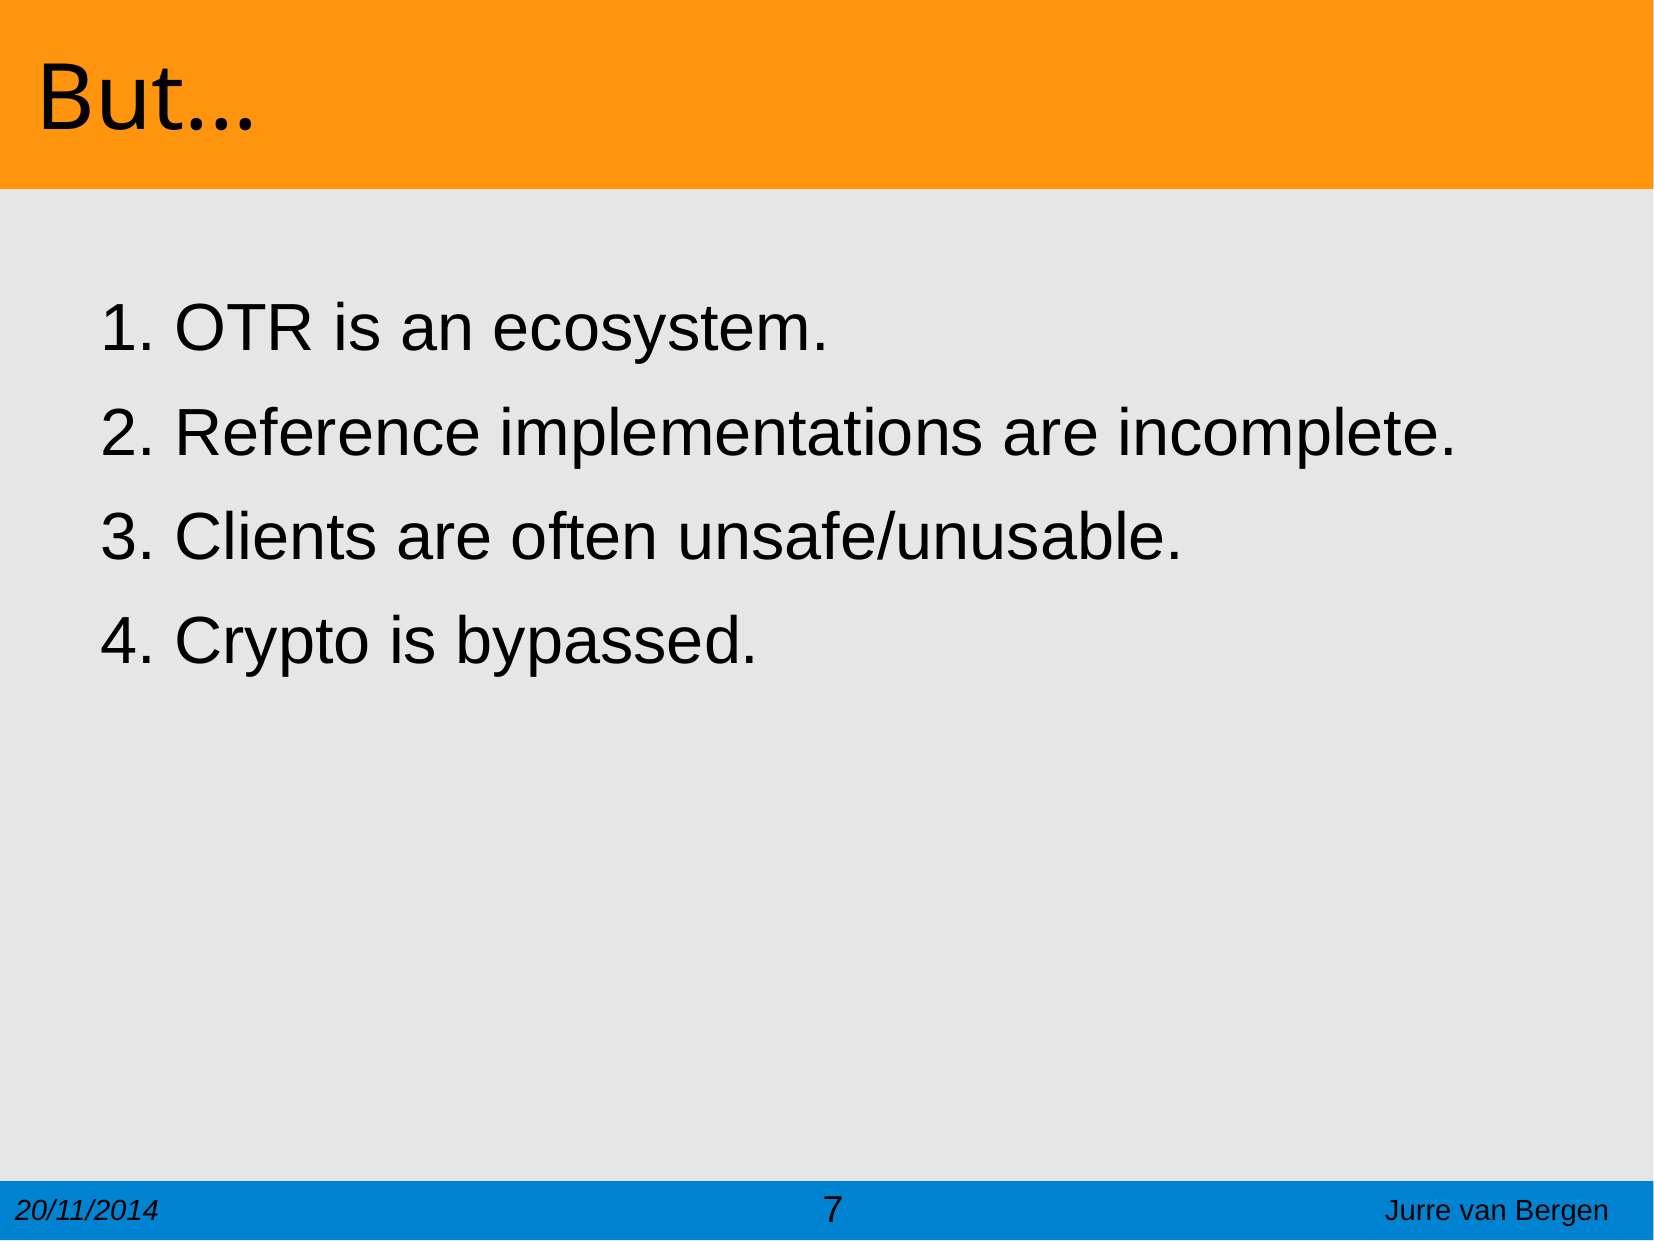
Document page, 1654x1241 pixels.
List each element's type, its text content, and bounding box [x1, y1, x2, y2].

list OTR is an ecosystem. Reference implementations are incomplete. Clients are often unsafe/unusable. Crypto is bypassed. [82, 290, 1571, 1010]
title But... [35, 0, 1185, 189]
